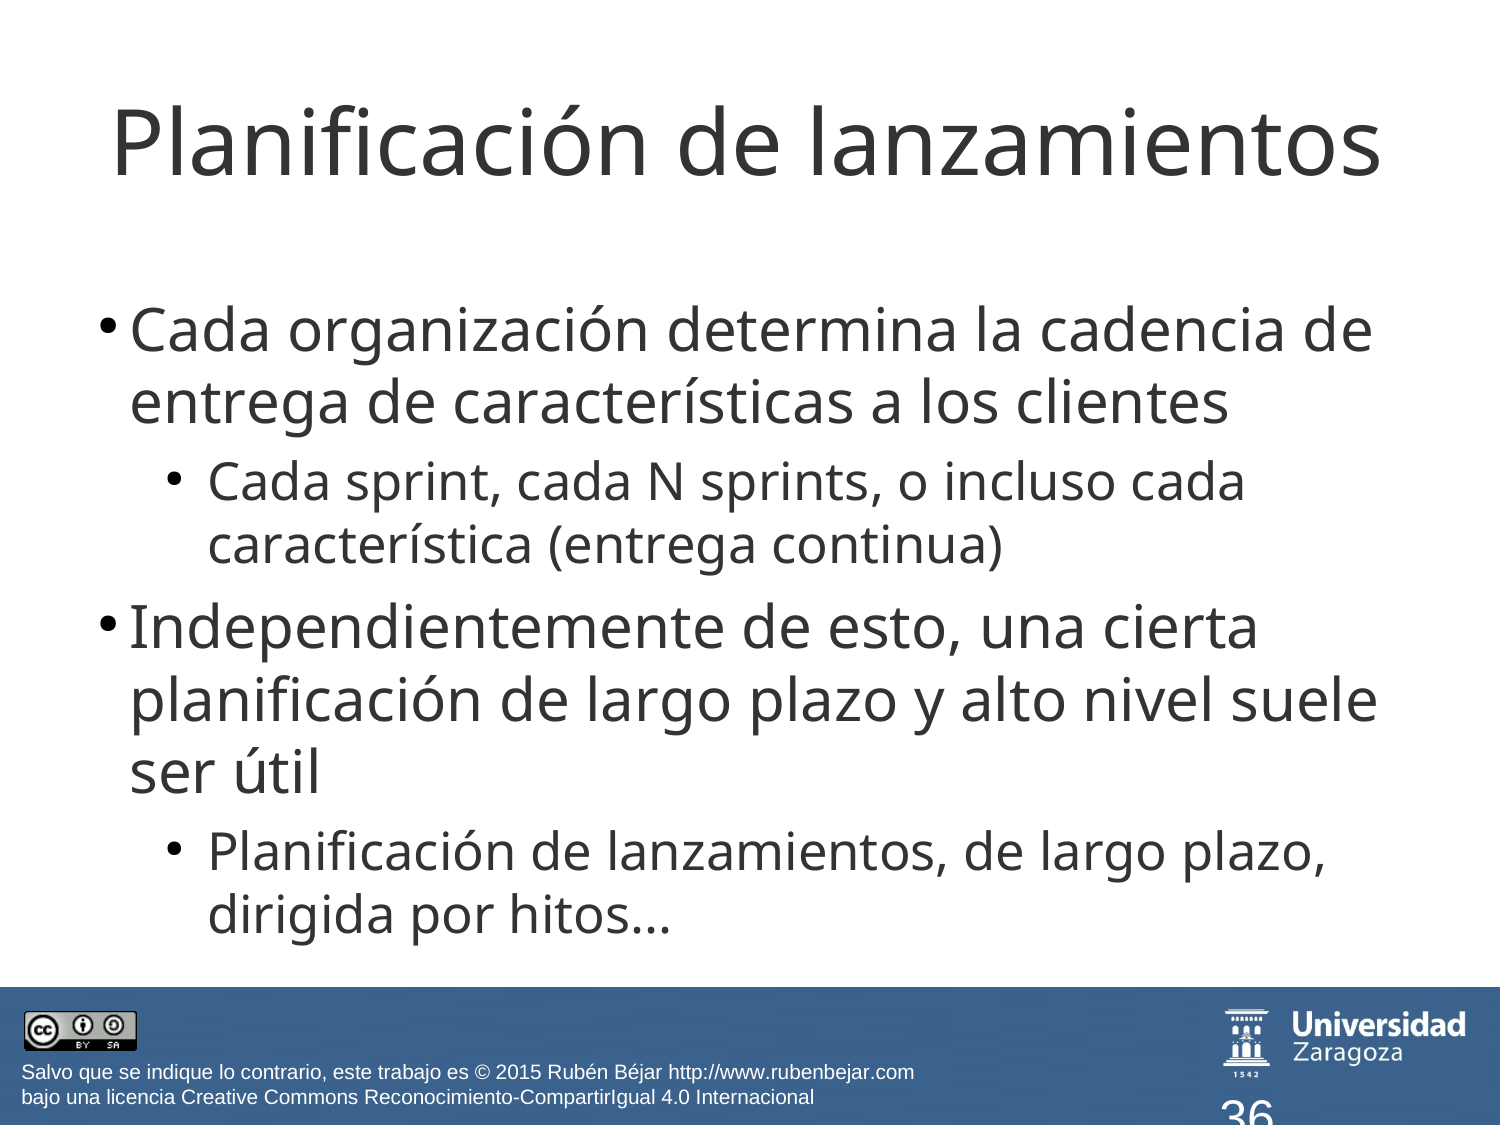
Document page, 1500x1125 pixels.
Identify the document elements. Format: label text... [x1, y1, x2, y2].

picture [0, 987, 1500, 1125]
list Cada organización determina la cadencia de entrega de características a los clientes Cada sprint, cada N sprints, o incluso cada característica (entrega continua) Independientemente de esto, una cierta planificación de largo plazo y alto nivel suele ser útil Planificación de lanzamientos, de largo plazo, dirigida por hitos... [82, 283, 1418, 957]
title Planificación de lanzamientos [74, 21, 1420, 257]
picture [1254, 1116, 1268, 1125]
